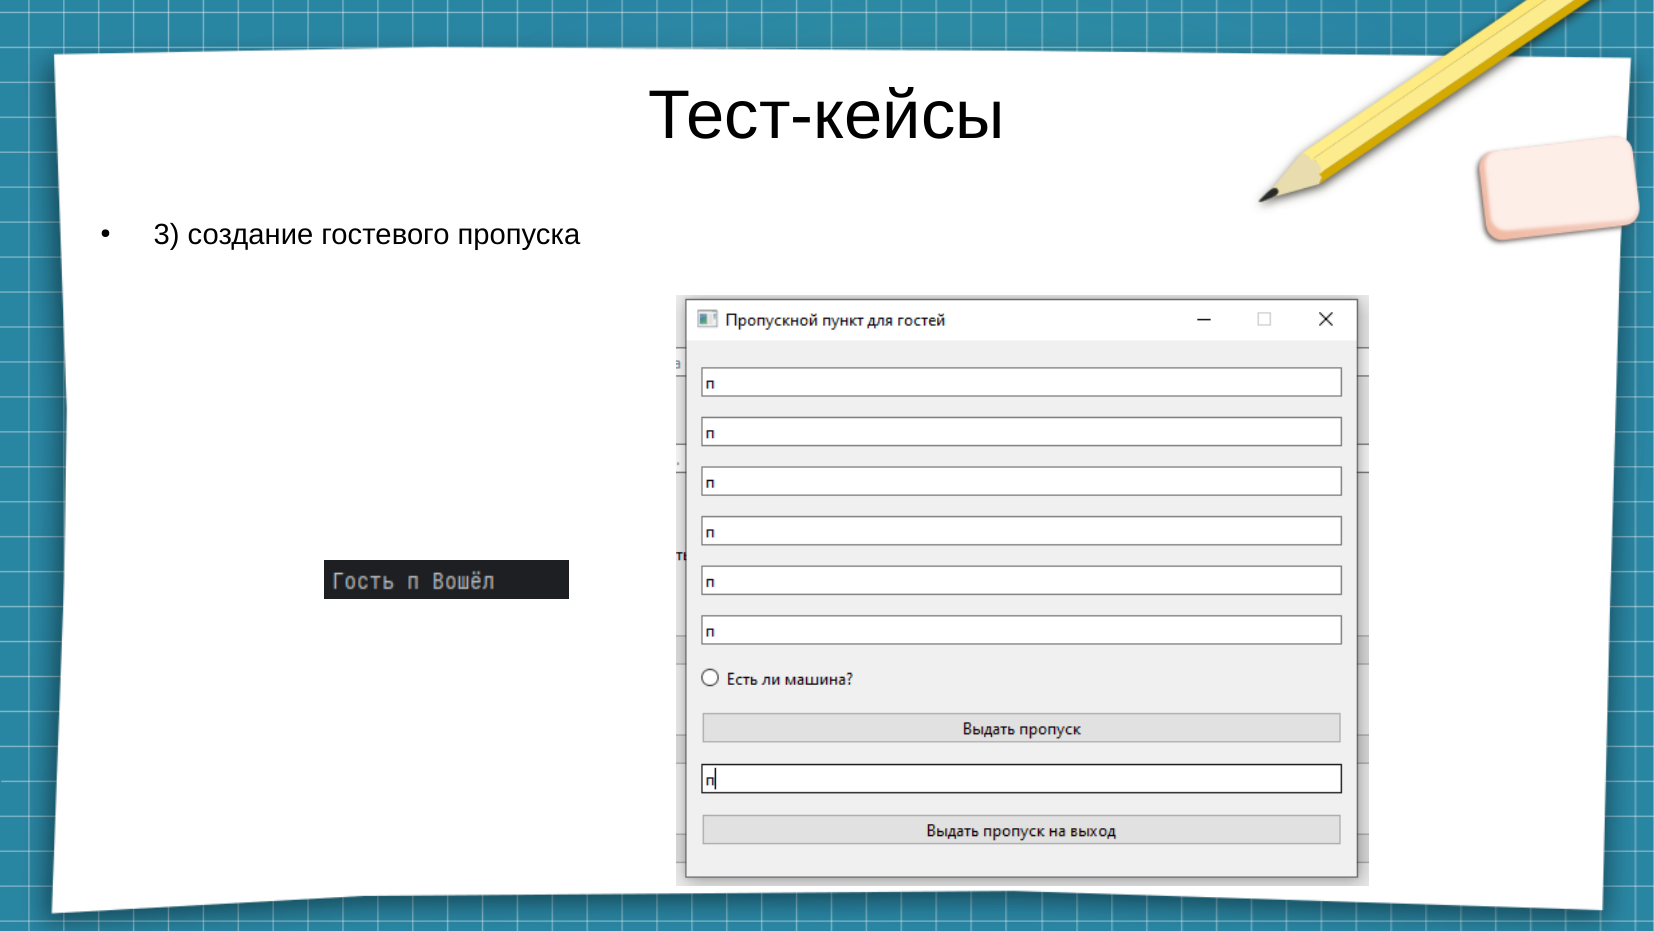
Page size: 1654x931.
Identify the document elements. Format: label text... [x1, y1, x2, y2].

title Тест-кейсы [82, 37, 1571, 193]
list 3) создание гостевого пропуска [82, 217, 1571, 758]
picture [0, 0, 1654, 931]
